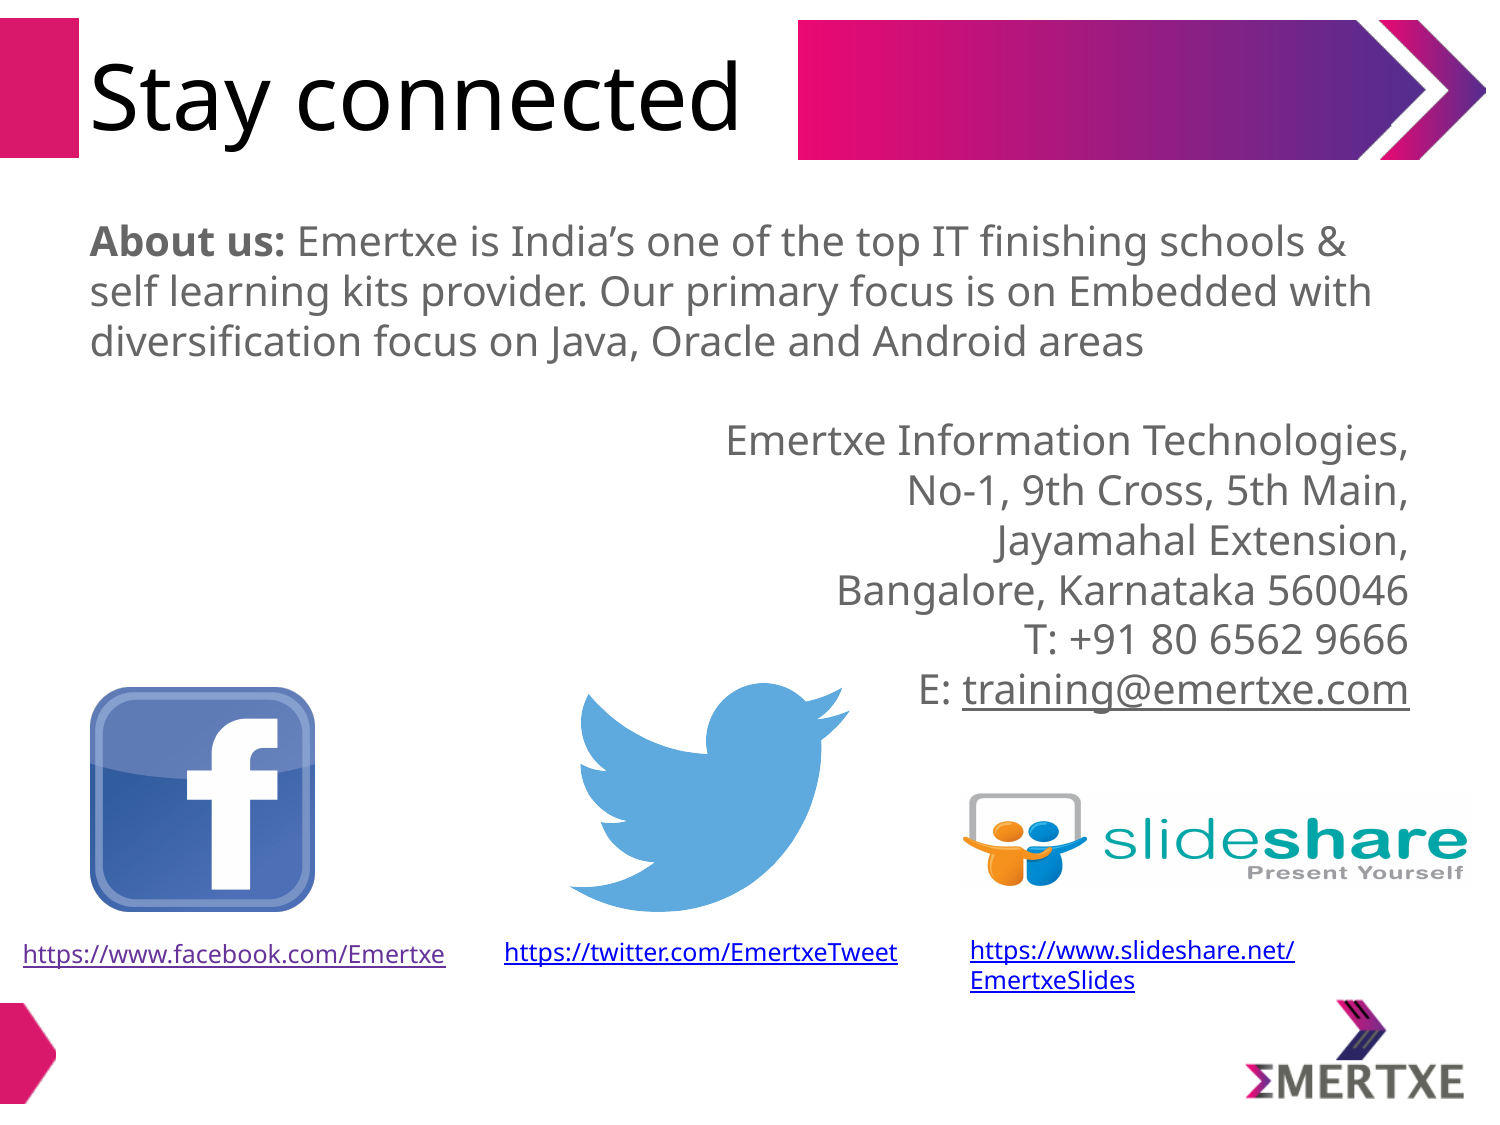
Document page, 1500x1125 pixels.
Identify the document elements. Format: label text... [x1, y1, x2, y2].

picture [1245, 1002, 1465, 1099]
picture [959, 791, 1472, 888]
picture [1425, 20, 1486, 160]
text_box About us: Emertxe is India’s one of the top IT finishing schools & self learning kits provider. Our primary focus is on Embedded with diversification focus on Java, Oracle and Android areas Emertxe Information Technologies, No-1, 9th Cross, 5th Main, Jayamahal Extension, Bangalore, Karnataka 560046 T: +91 80 6562 9666 E: training@emertxe.com [74, 207, 1425, 656]
text_box https://www.facebook.com/Emertxe [7, 931, 468, 976]
picture [90, 687, 315, 912]
text_box Stay connected [74, 0, 1425, 188]
text_box https://www.slideshare.net/EmertxeSlides [954, 926, 1472, 1002]
text_box https://twitter.com/EmertxeTweet [489, 928, 933, 974]
picture [569, 683, 850, 912]
